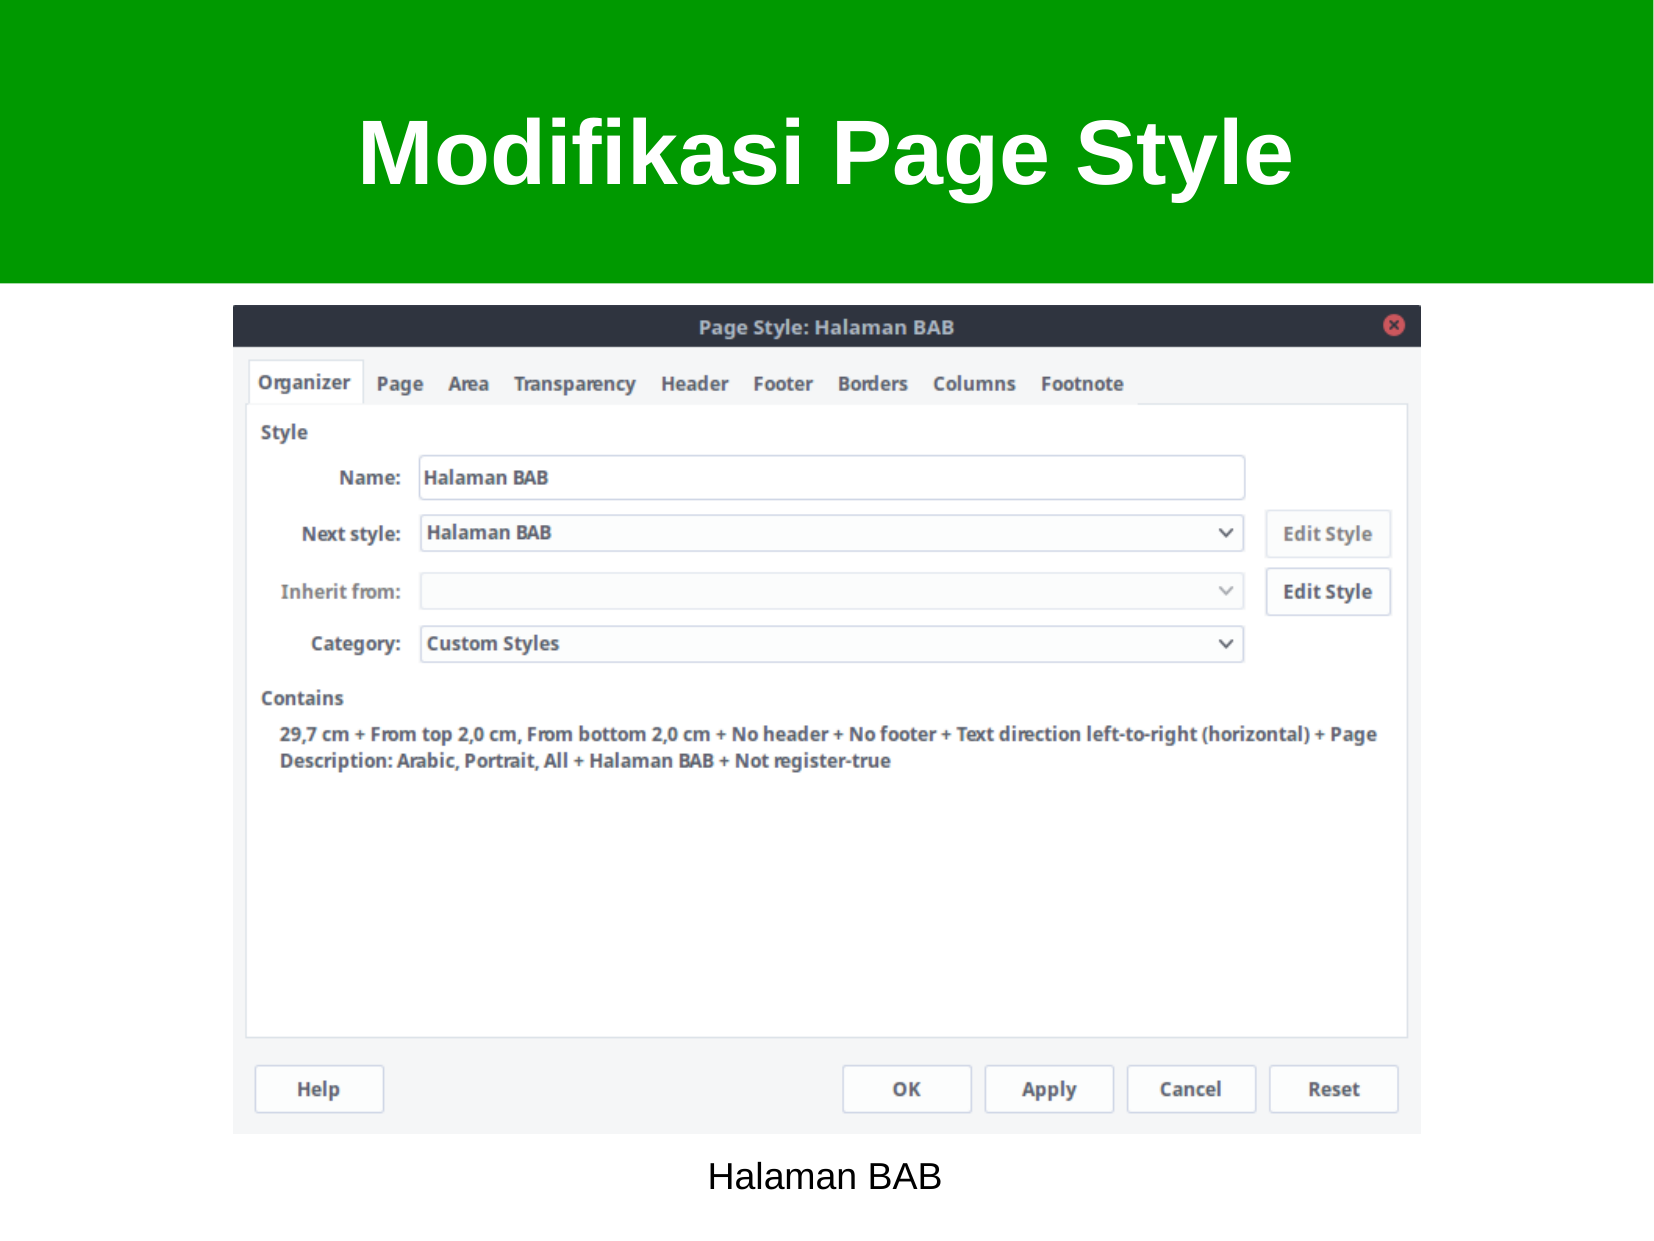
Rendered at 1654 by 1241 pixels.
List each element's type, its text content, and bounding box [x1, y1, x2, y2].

title Modifikasi Page Style [82, 49, 1571, 257]
text_box Halaman BAB [692, 1147, 958, 1205]
picture [233, 305, 1421, 1134]
text_box [0, 0, 1654, 284]
